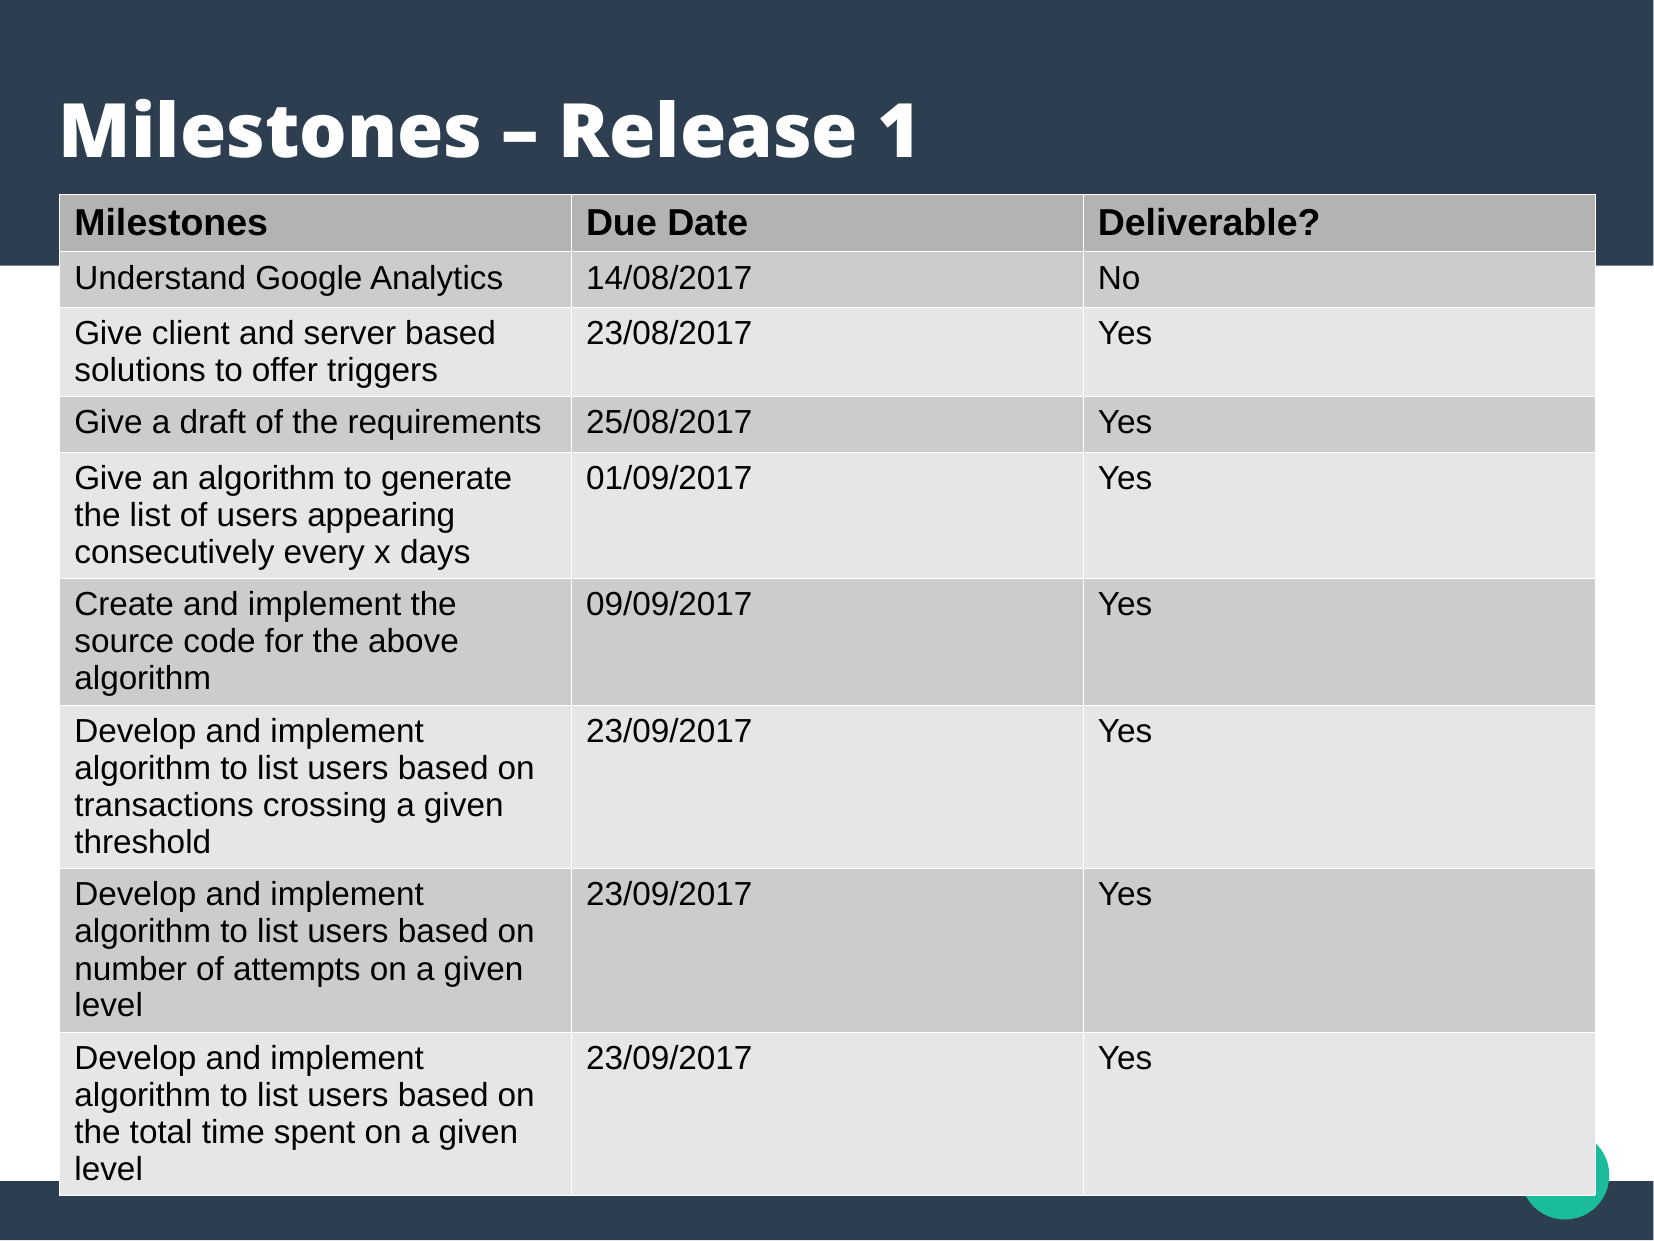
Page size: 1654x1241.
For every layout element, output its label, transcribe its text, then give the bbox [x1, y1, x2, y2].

table_header Deliverable? [1084, 195, 1595, 251]
table_cell 23/09/2017 [572, 706, 1083, 868]
table_cell 23/09/2017 [572, 1033, 1083, 1195]
table_cell Yes [1084, 308, 1595, 396]
table_cell No [1084, 252, 1595, 307]
table_cell Yes [1084, 579, 1595, 705]
table_cell 25/08/2017 [572, 397, 1083, 452]
table_cell 01/09/2017 [572, 453, 1083, 578]
table_cell Yes [1084, 869, 1595, 1032]
table_cell Develop and implement algorithm to list users based on transactions crossing a given threshold [60, 706, 571, 868]
table_cell Give client and server based solutions to offer triggers [60, 308, 571, 396]
table_cell Yes [1084, 397, 1595, 452]
table_cell 23/08/2017 [572, 308, 1083, 396]
table_cell Yes [1084, 453, 1595, 578]
table_header Milestones [60, 195, 571, 251]
table_cell Give an algorithm to generate the list of users appearing consecutively every x days [60, 453, 571, 578]
table_cell 09/09/2017 [572, 579, 1083, 705]
table_cell 23/09/2017 [572, 869, 1083, 1032]
table_cell Yes [1084, 706, 1595, 868]
title Milestones – Release 1 [59, 49, 1595, 194]
table_cell Give a draft of the requirements [60, 397, 571, 452]
table_cell Understand Google Analytics [60, 252, 571, 307]
table_cell Yes [1084, 1033, 1595, 1195]
table_cell Develop and implement algorithm to list users based on the total time spent on a given level [60, 1033, 571, 1195]
table_cell Develop and implement algorithm to list users based on number of attempts on a given level [60, 869, 571, 1032]
table_header Due Date [572, 195, 1083, 251]
table_cell 14/08/2017 [572, 252, 1083, 307]
table_cell Create and implement the source code for the above algorithm [60, 579, 571, 705]
